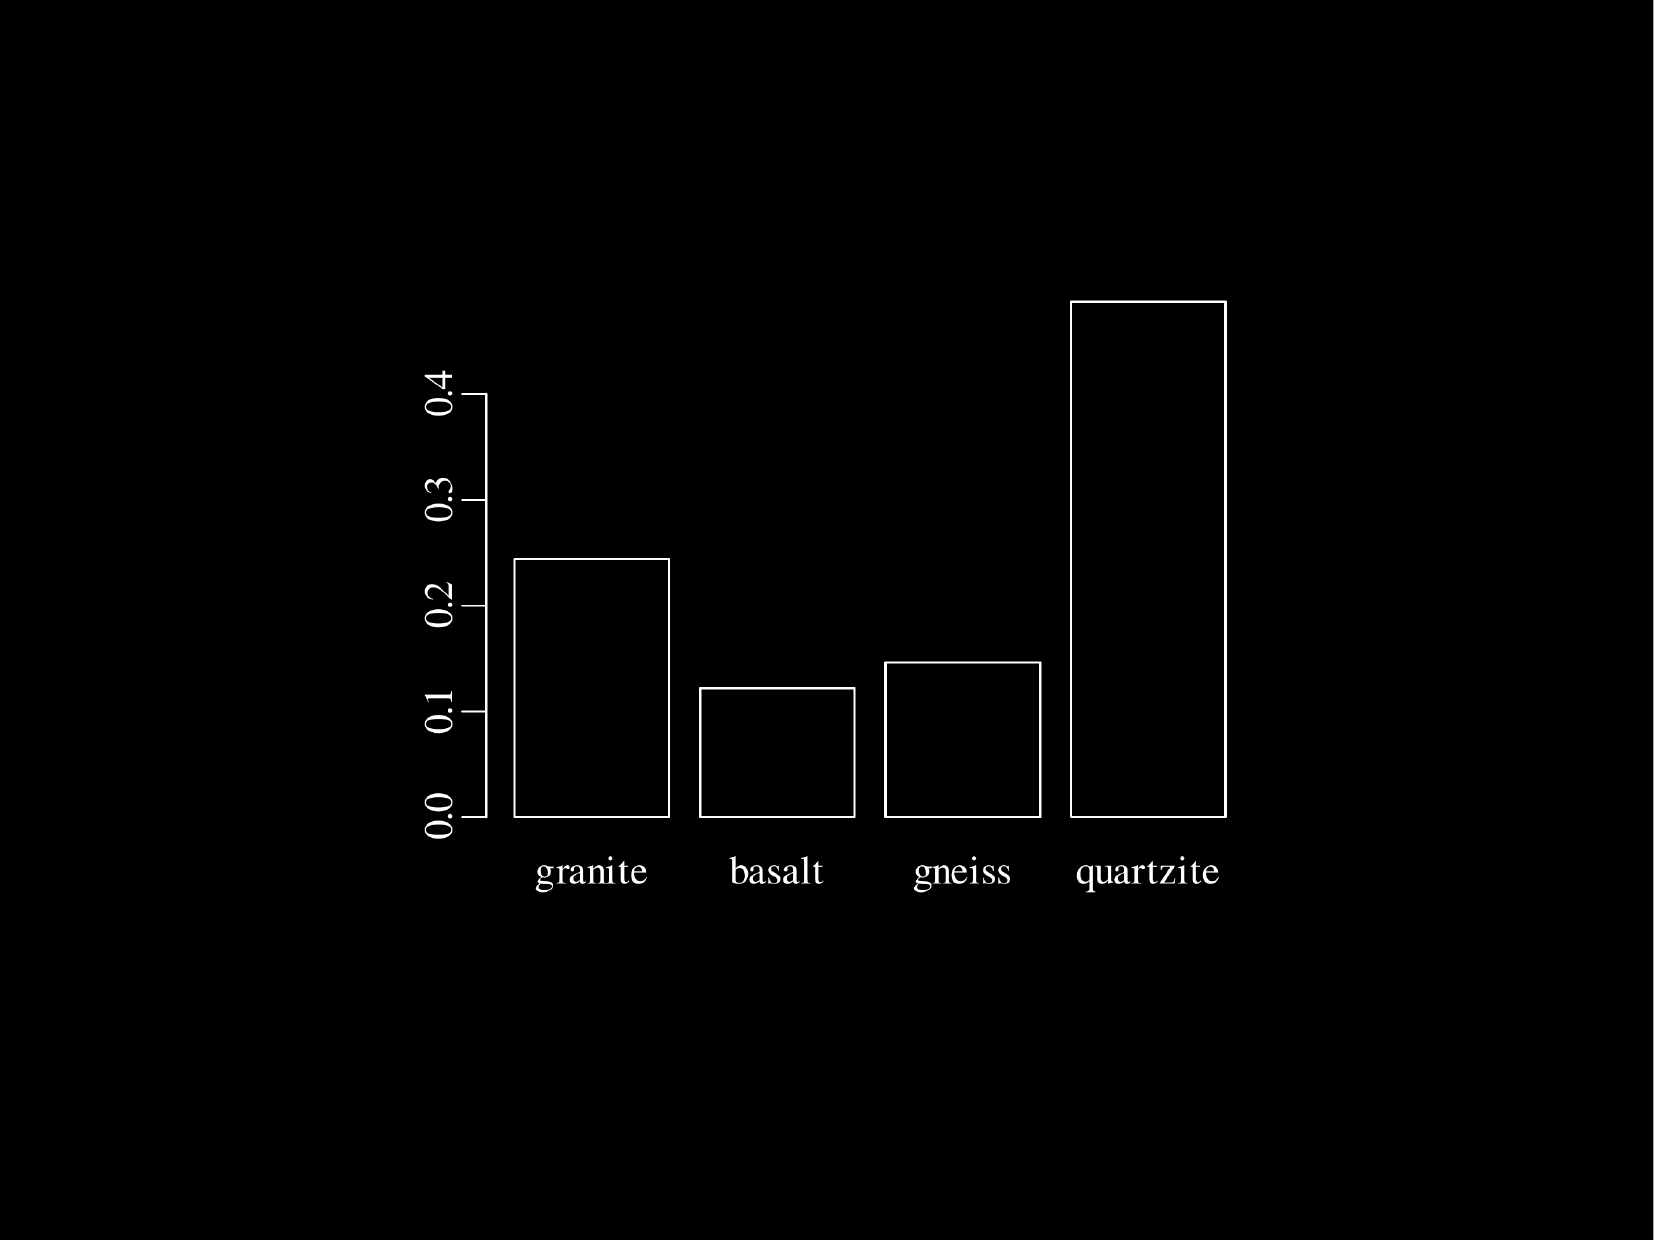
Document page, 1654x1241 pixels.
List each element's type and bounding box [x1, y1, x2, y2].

picture [405, 293, 1252, 898]
